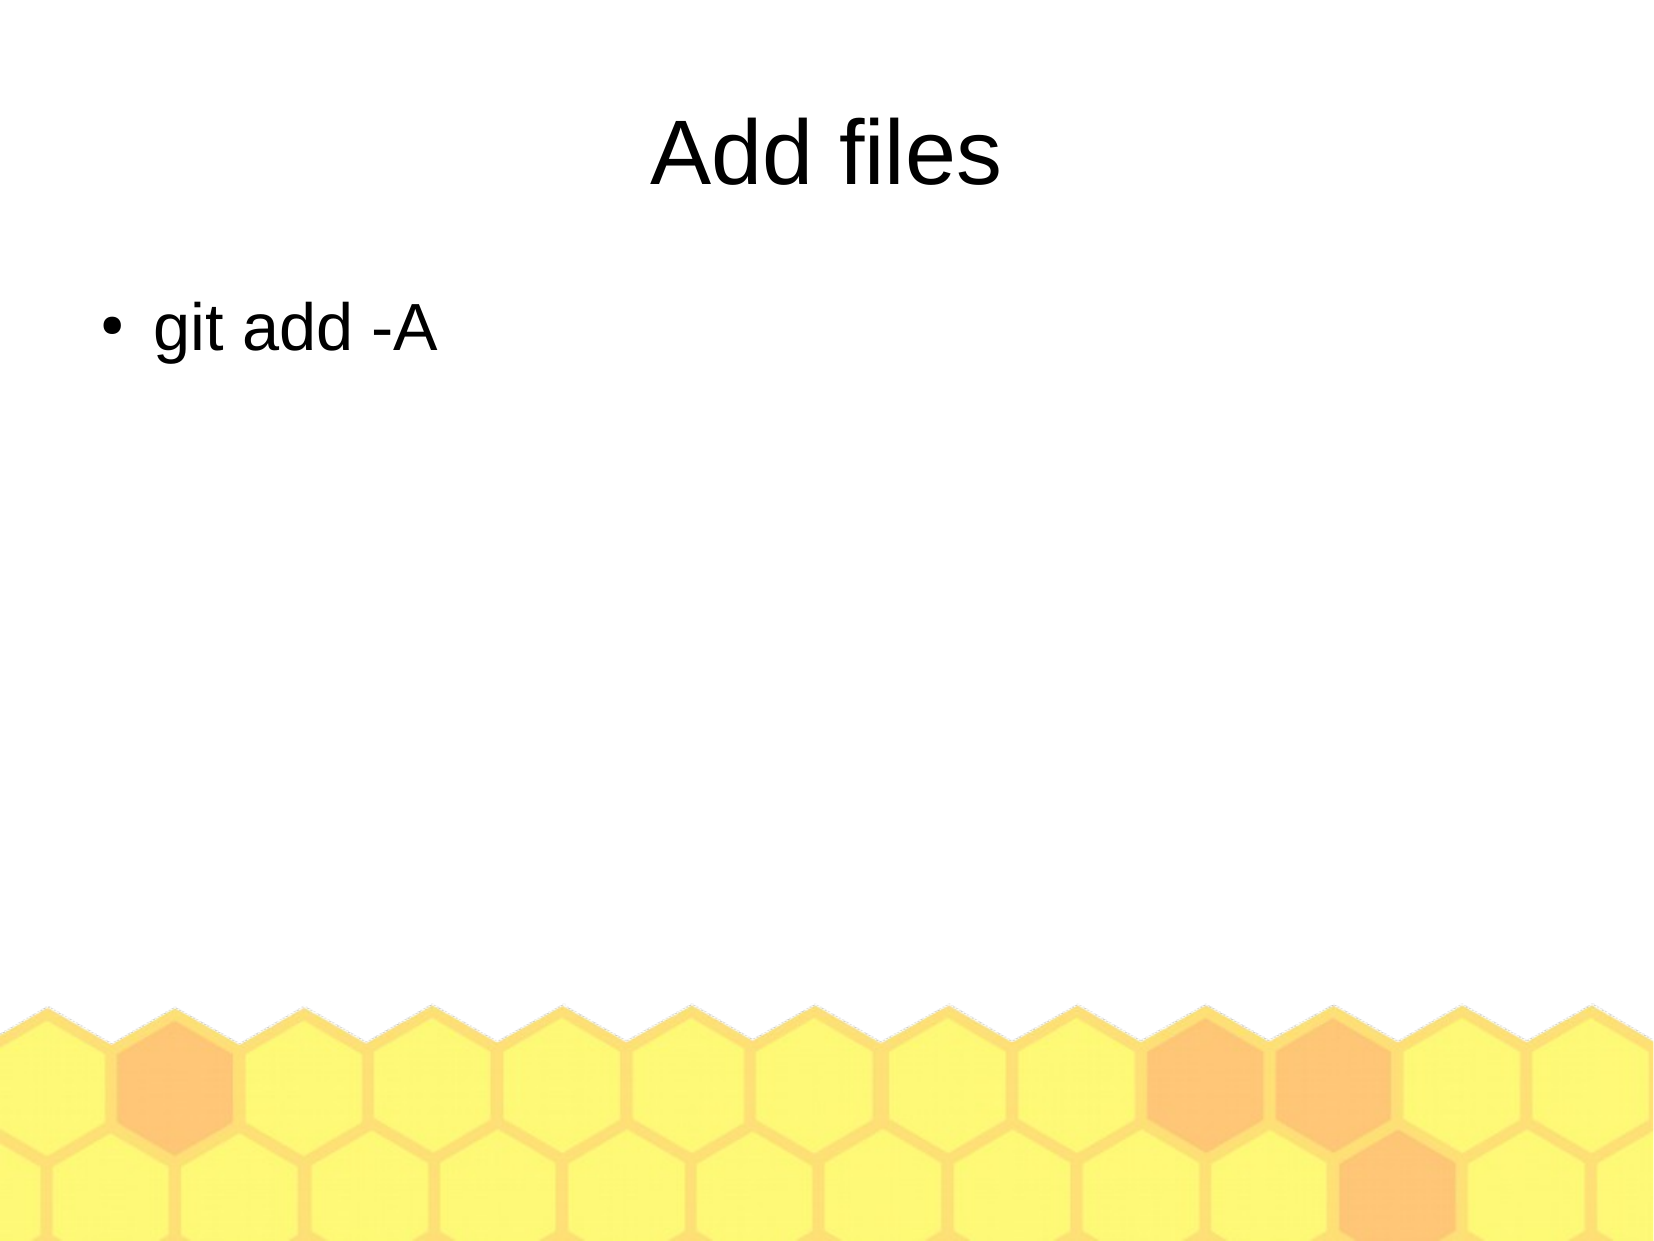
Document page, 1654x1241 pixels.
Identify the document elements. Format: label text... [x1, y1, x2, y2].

title Add files [82, 49, 1571, 257]
list git add -A [82, 290, 1571, 1010]
picture [0, 1001, 1654, 1241]
